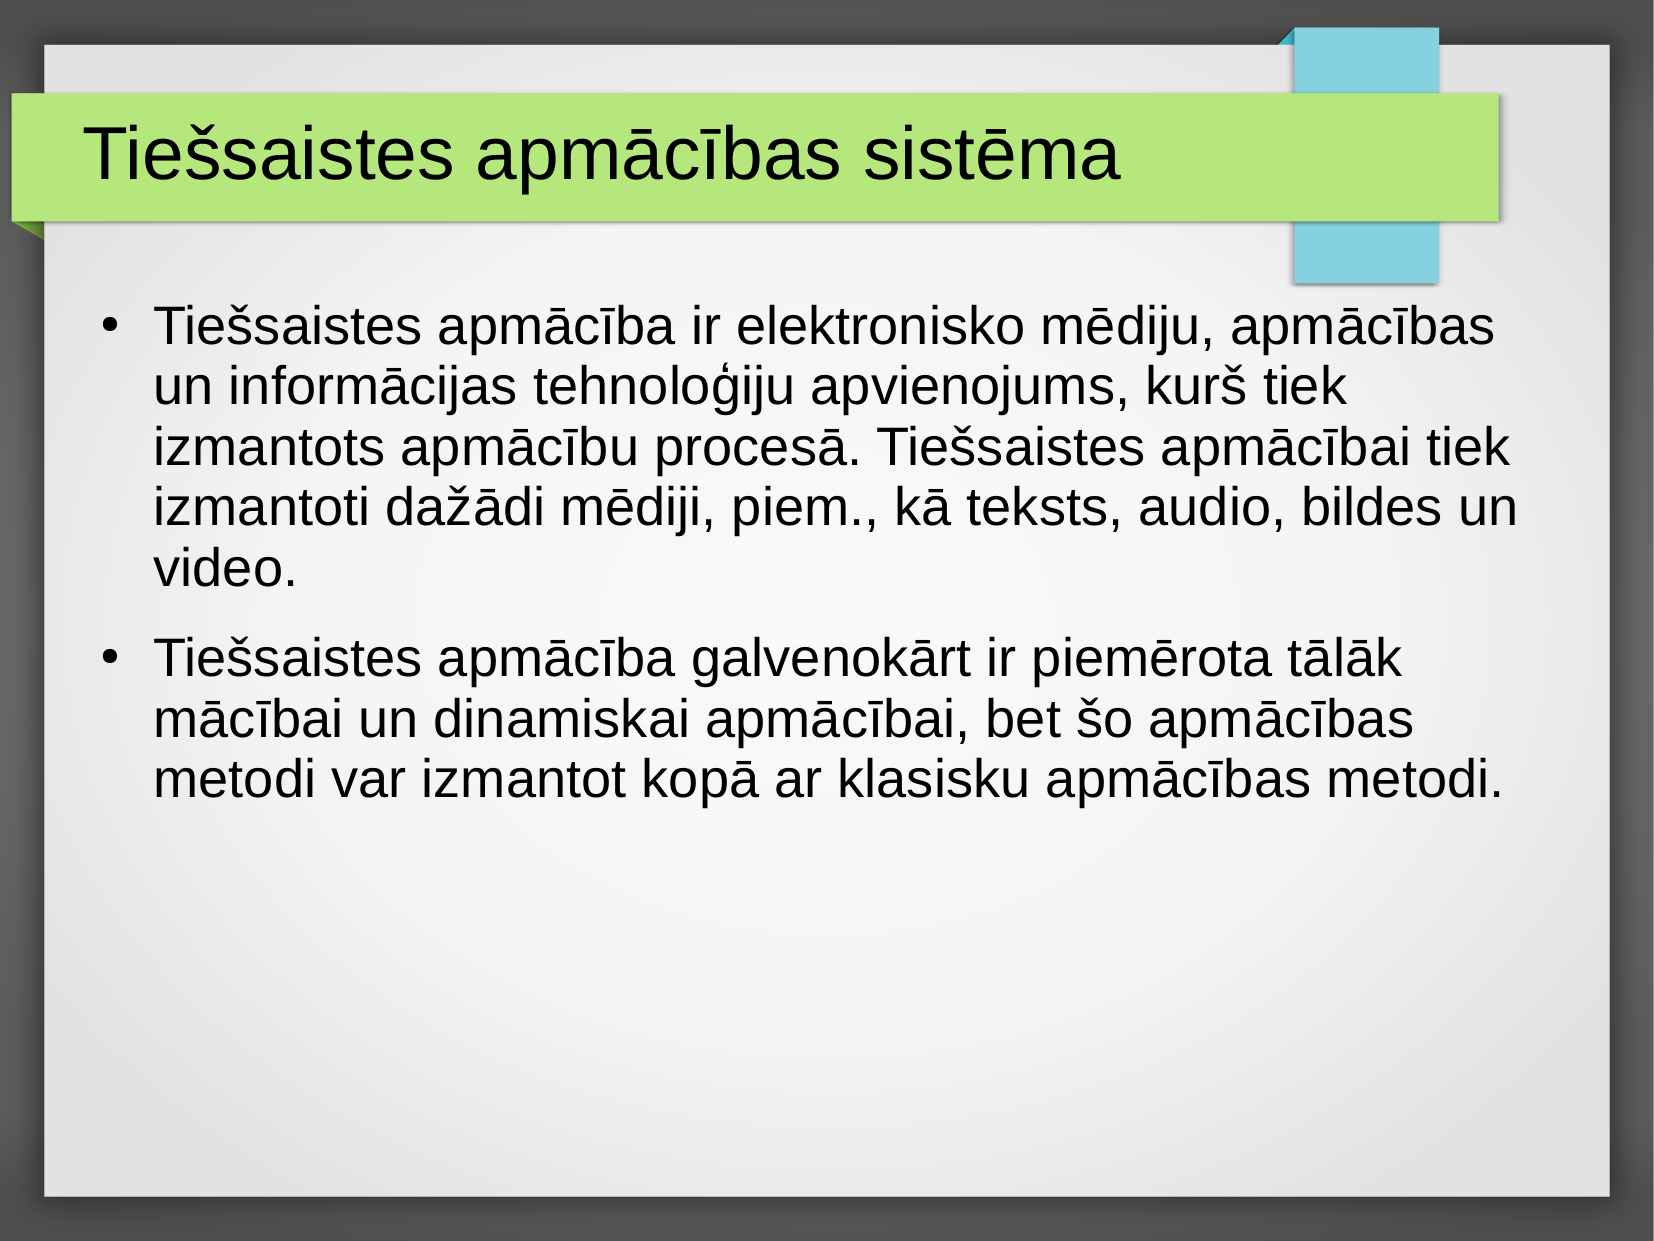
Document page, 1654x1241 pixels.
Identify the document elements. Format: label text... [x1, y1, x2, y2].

list Tiešsaistes apmācība ir elektronisko mēdiju, apmācības un informācijas tehnoloģiju apvienojums, kurš tiek izmantots apmācību procesā. Tiešsaistes apmācībai tiek izmantoti dažādi mēdiji, piem., kā teksts, audio, bildes un video. Tiešsaistes apmācība galvenokārt ir piemērota tālāk mācībai un dinamiskai apmācībai, bet šo apmācības metodi var izmantot kopā ar klasisku apmācības metodi. [82, 295, 1571, 1015]
picture [0, 0, 1654, 1241]
title Tiešsaistes apmācības sistēma [82, 94, 1264, 213]
